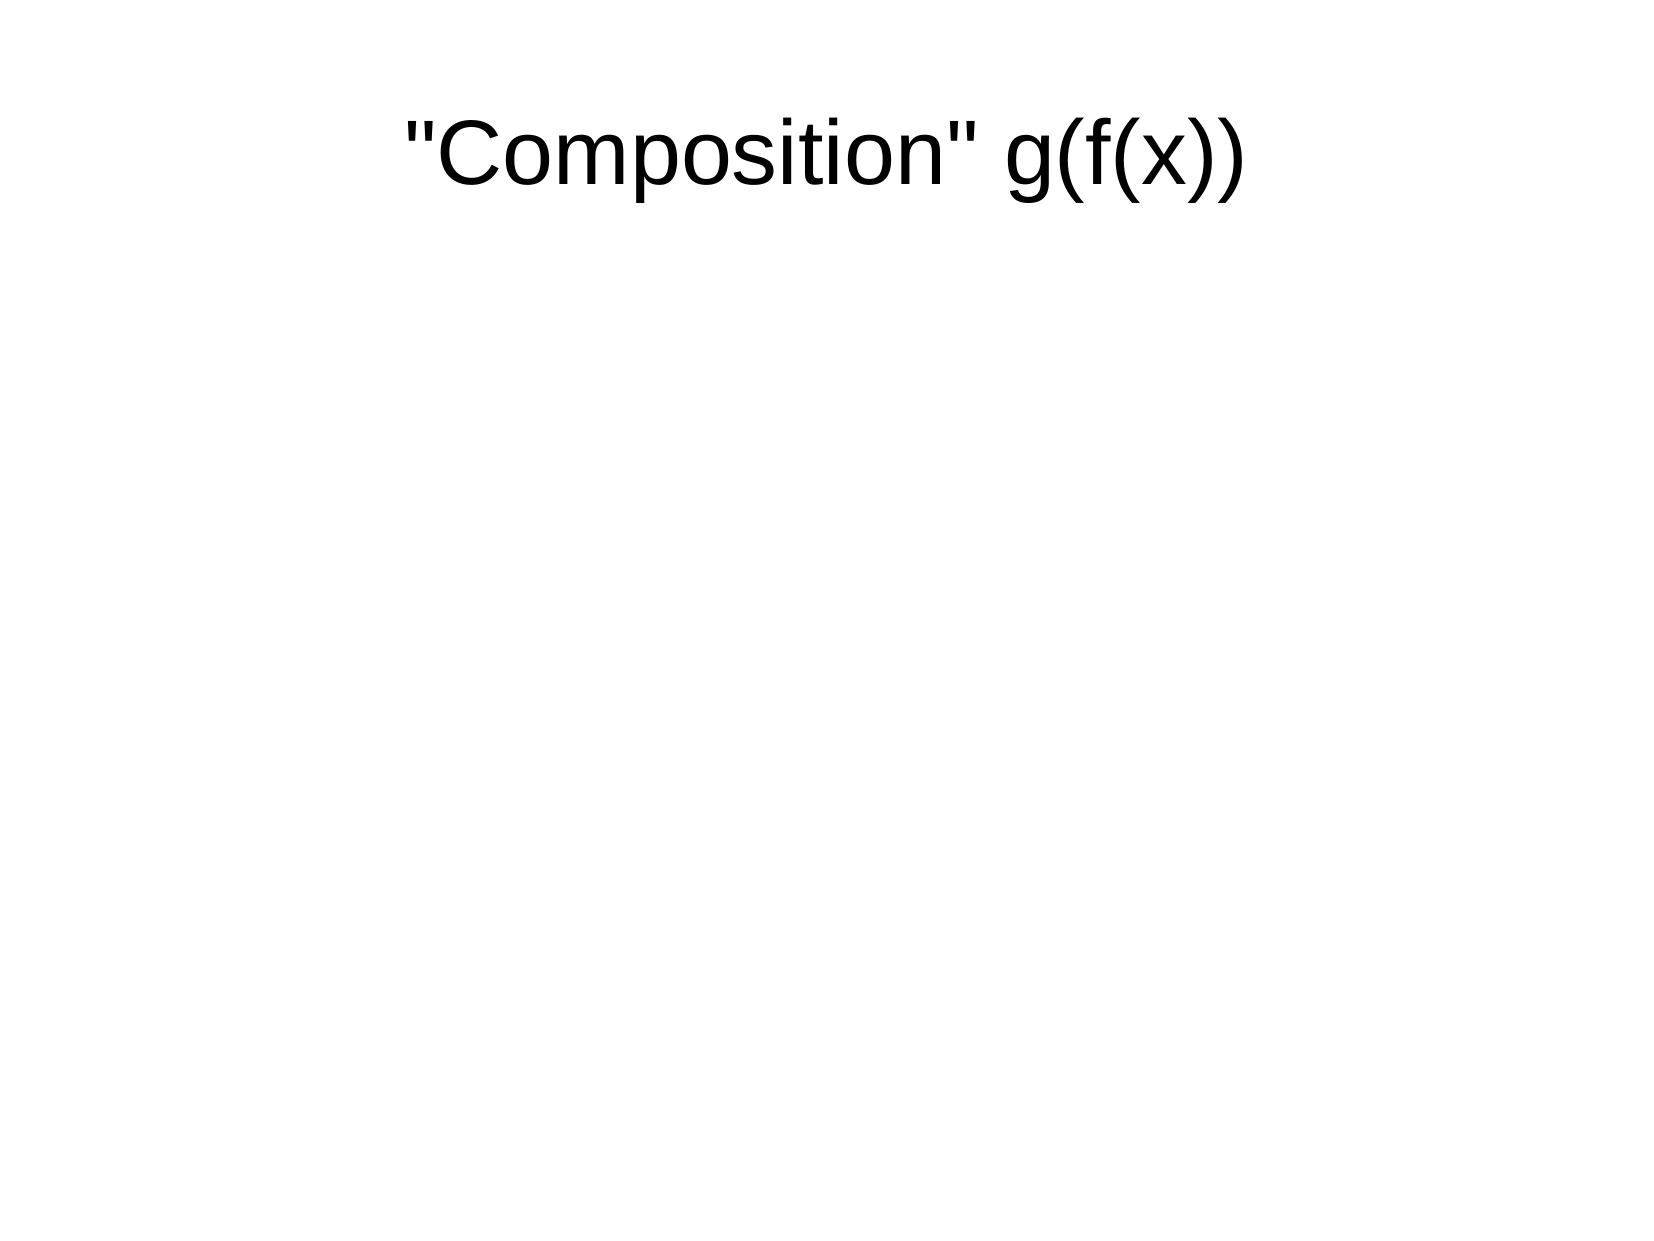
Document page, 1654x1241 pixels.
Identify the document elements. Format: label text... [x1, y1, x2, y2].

title "Composition" g(f(x)) [82, 49, 1571, 257]
